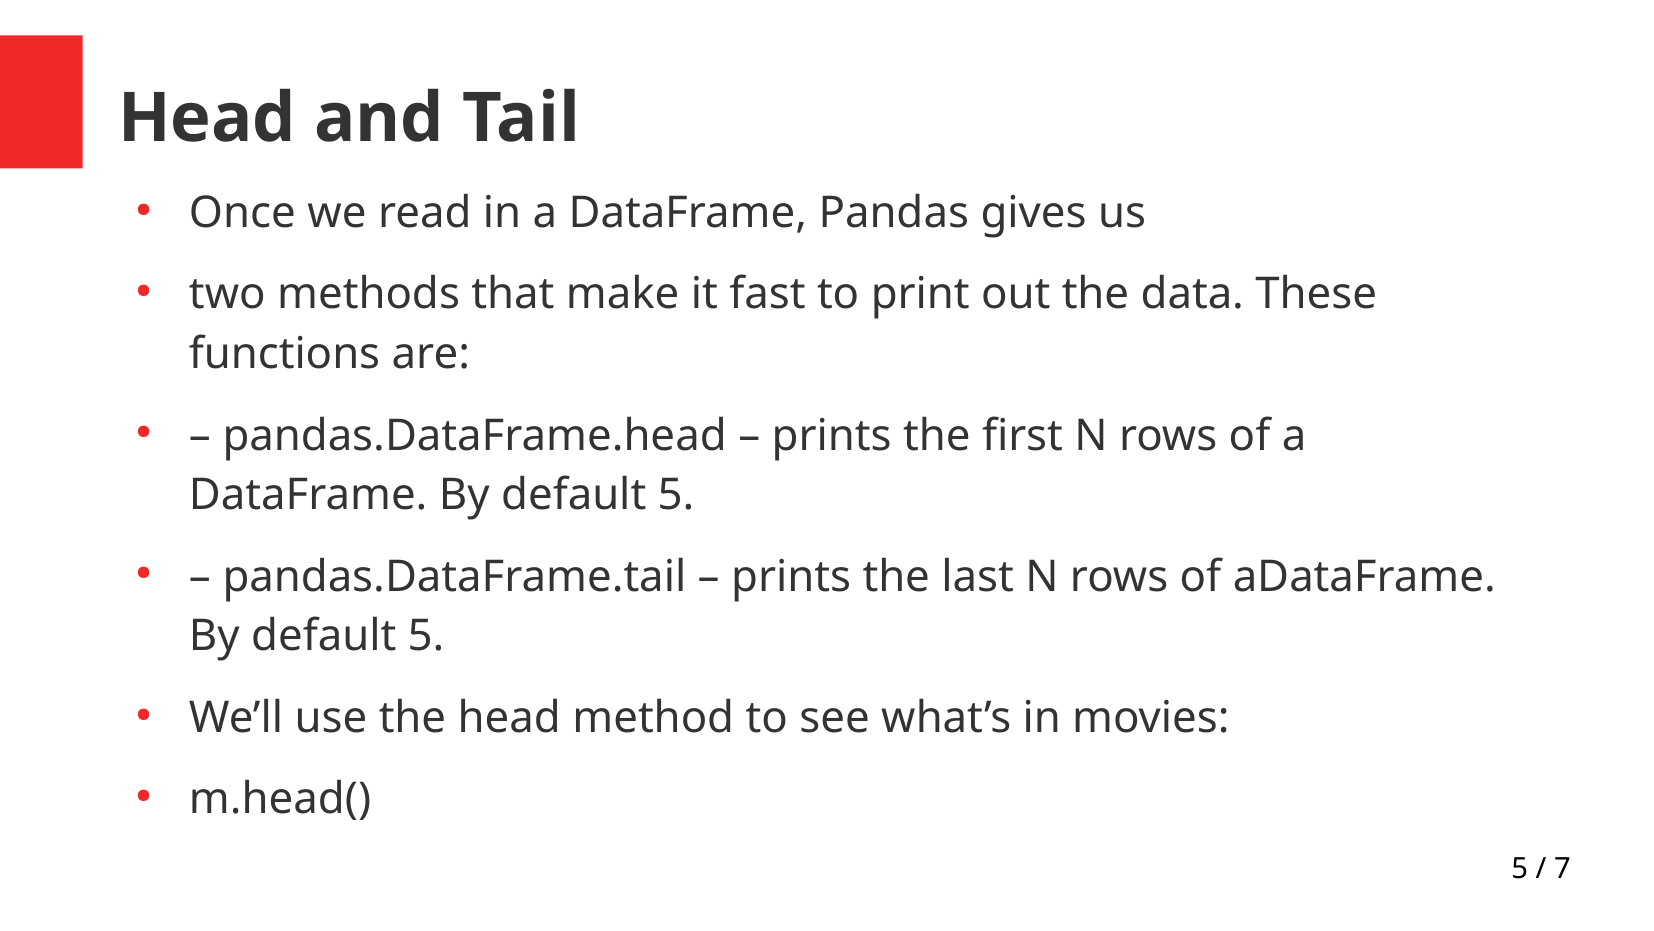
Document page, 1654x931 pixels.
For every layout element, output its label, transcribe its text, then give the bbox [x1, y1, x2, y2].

list Once we read in a DataFrame, Pandas gives us two methods that make it fast to print out the data. These functions are: – pandas.DataFrame.head – prints the first N rows of a DataFrame. By default 5. – pandas.DataFrame.tail – prints the last N rows of aDataFrame. By default 5. We’ll use the head method to see what’s in movies: m.head() [118, 180, 1546, 931]
title Head and Tail [118, 37, 1571, 193]
